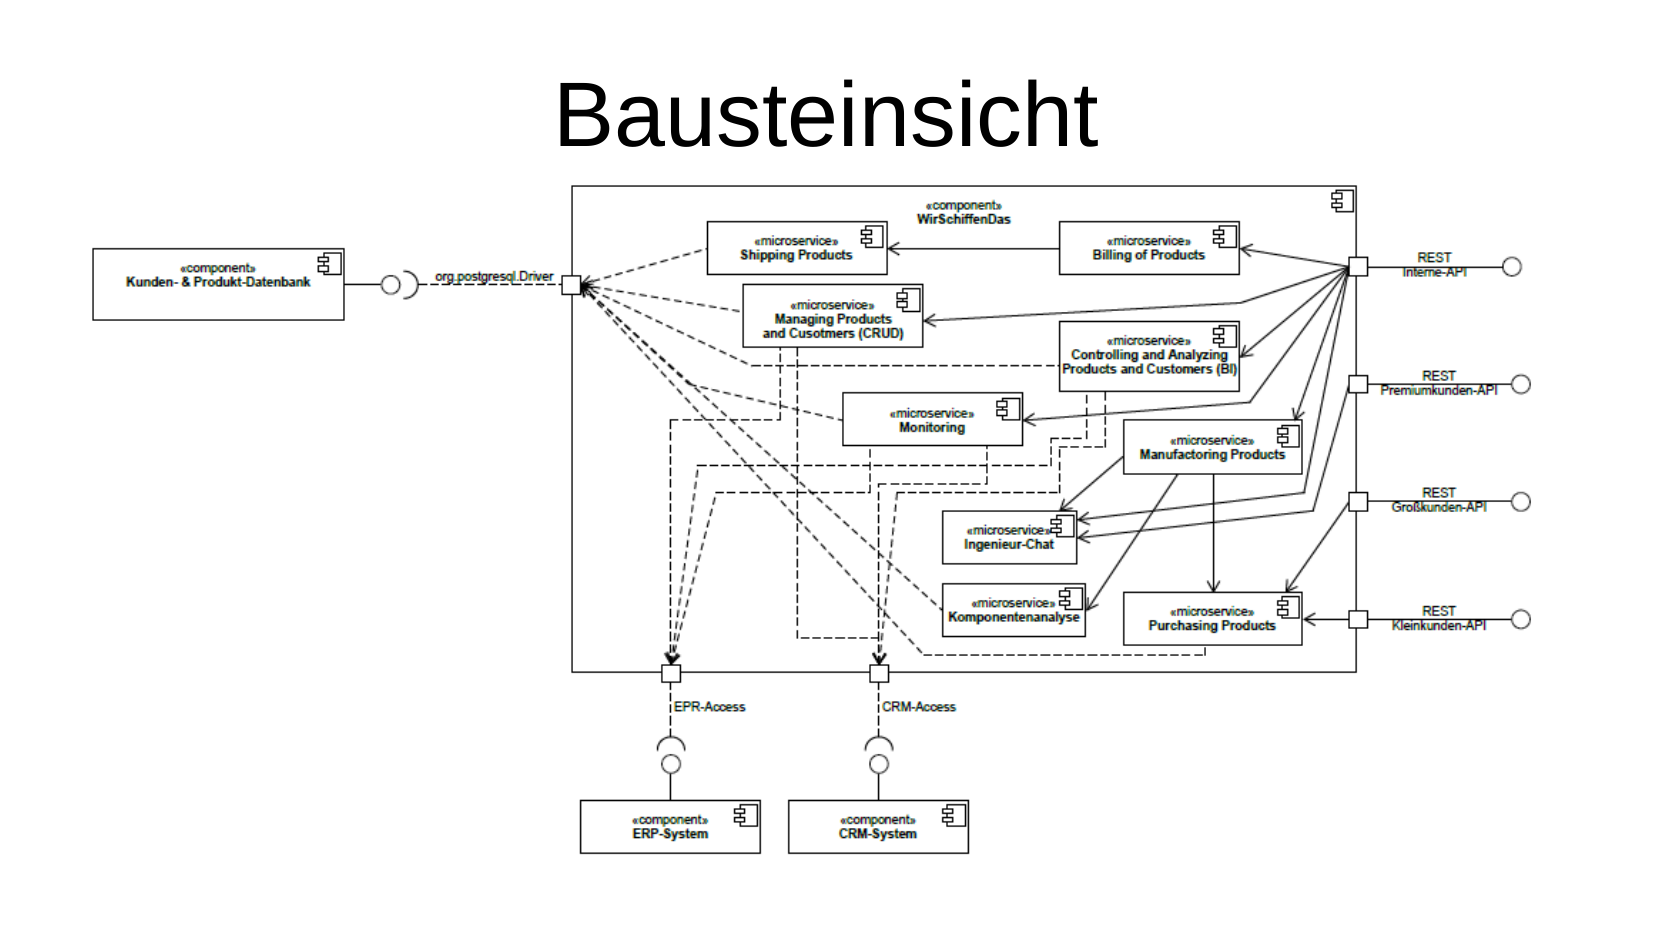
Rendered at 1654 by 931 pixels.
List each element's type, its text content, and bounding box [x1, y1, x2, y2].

picture [84, 177, 1541, 857]
title Bausteinsicht [82, 37, 1571, 193]
